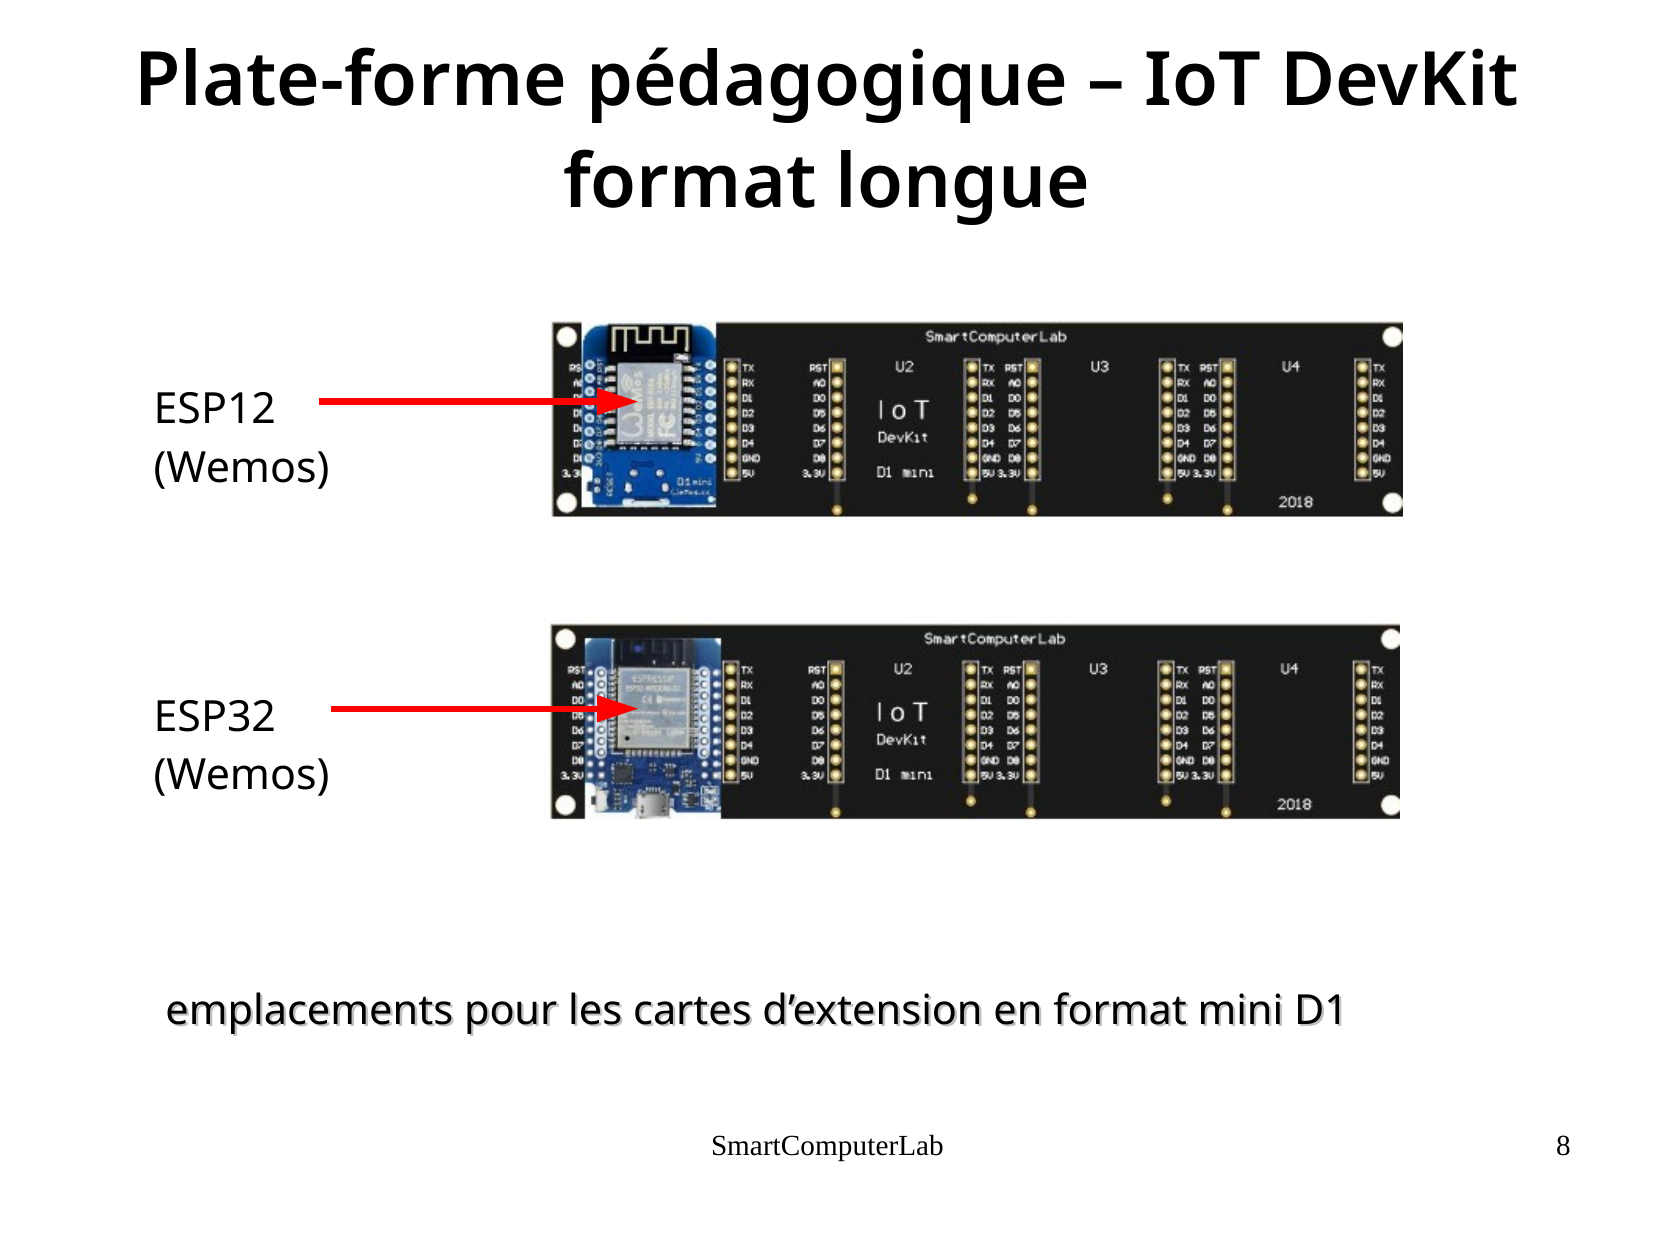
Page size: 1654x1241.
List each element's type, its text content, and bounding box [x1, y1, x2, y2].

text_box ESP12 (Wemos) [153, 377, 447, 496]
picture [549, 319, 1403, 520]
picture [543, 618, 1400, 827]
subtitle [82, 135, 1571, 855]
text_box ESP32 (Wemos) [153, 685, 447, 803]
title Plate-forme pédagogique – IoT DevKit format longue [82, 23, 1571, 135]
text_box emplacements pour les cartes d’extension en format mini D1 [165, 980, 1489, 1075]
